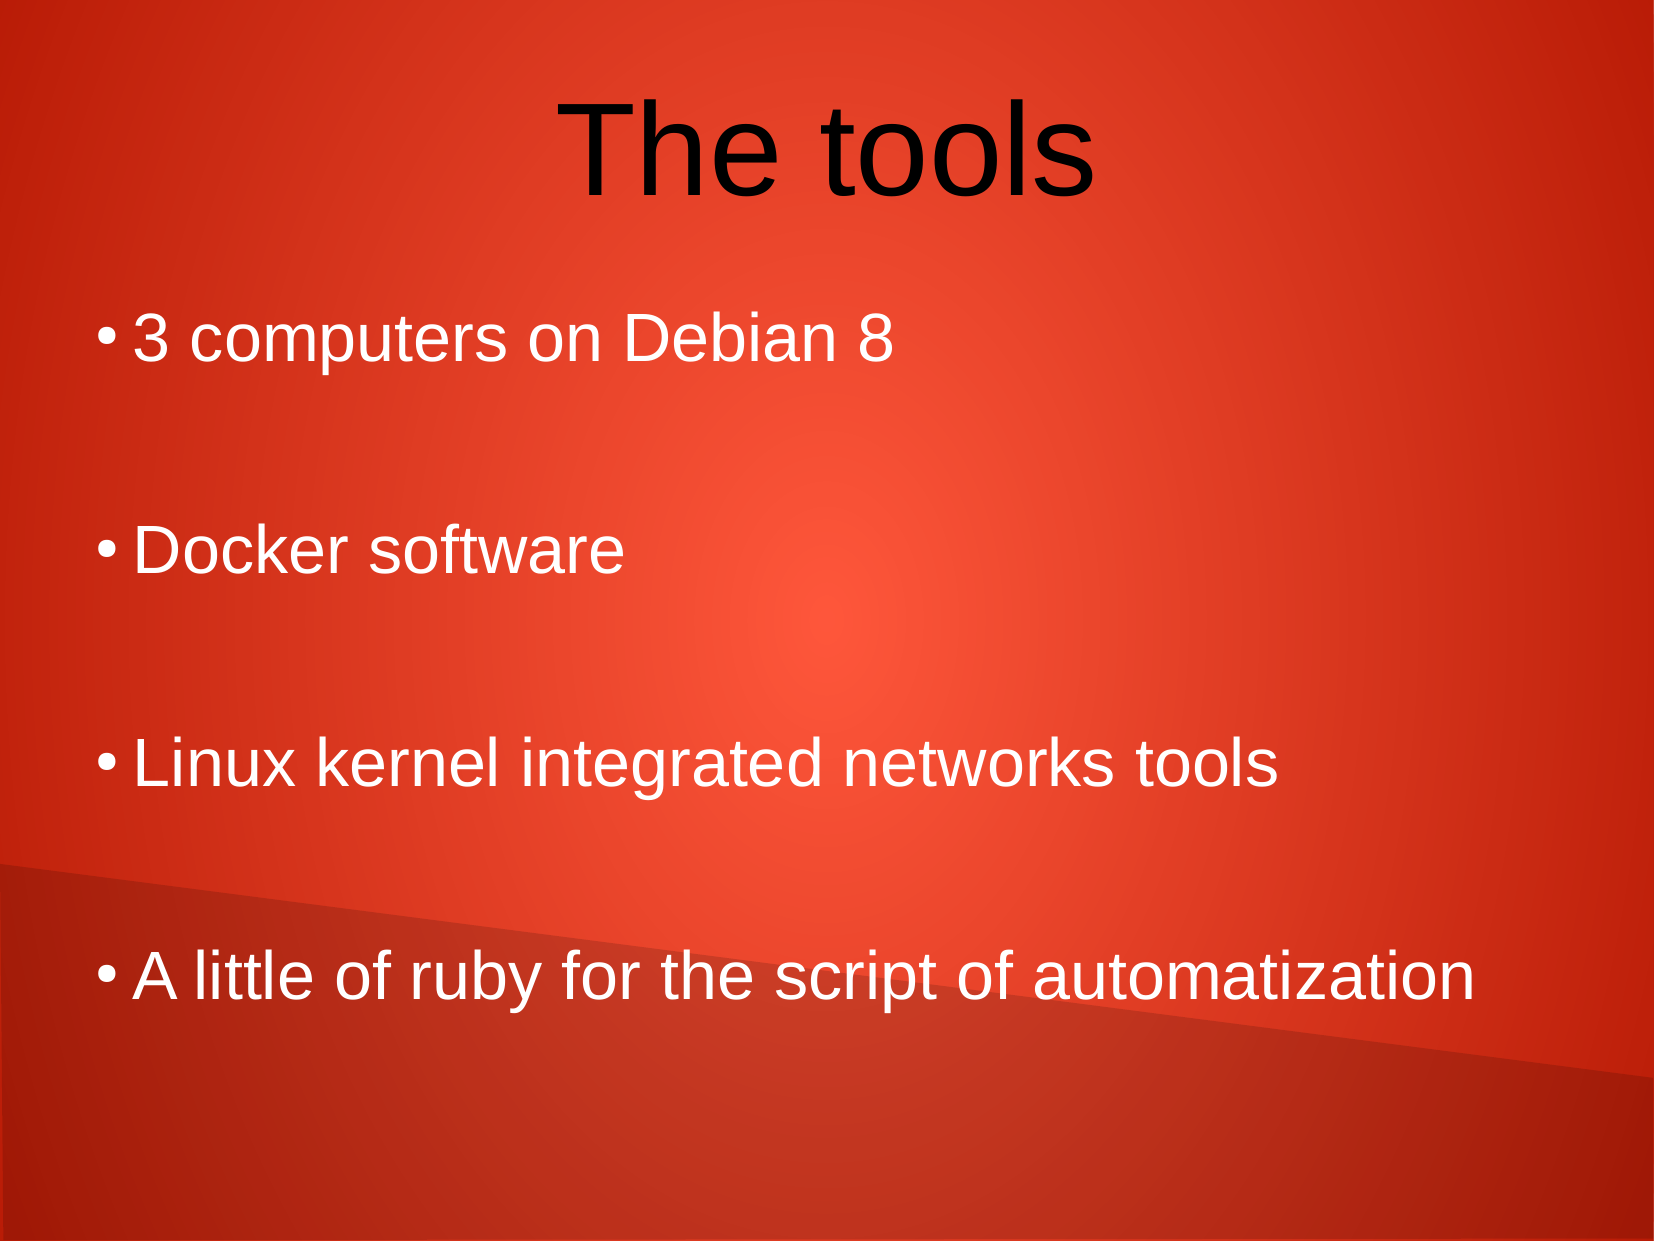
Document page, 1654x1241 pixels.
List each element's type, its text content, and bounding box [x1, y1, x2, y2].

title The tools [82, 47, 1571, 252]
list 3 computers on Debian 8 Docker software Linux kernel integrated networks tools A little of ruby for the script of automatization [82, 299, 1571, 1019]
